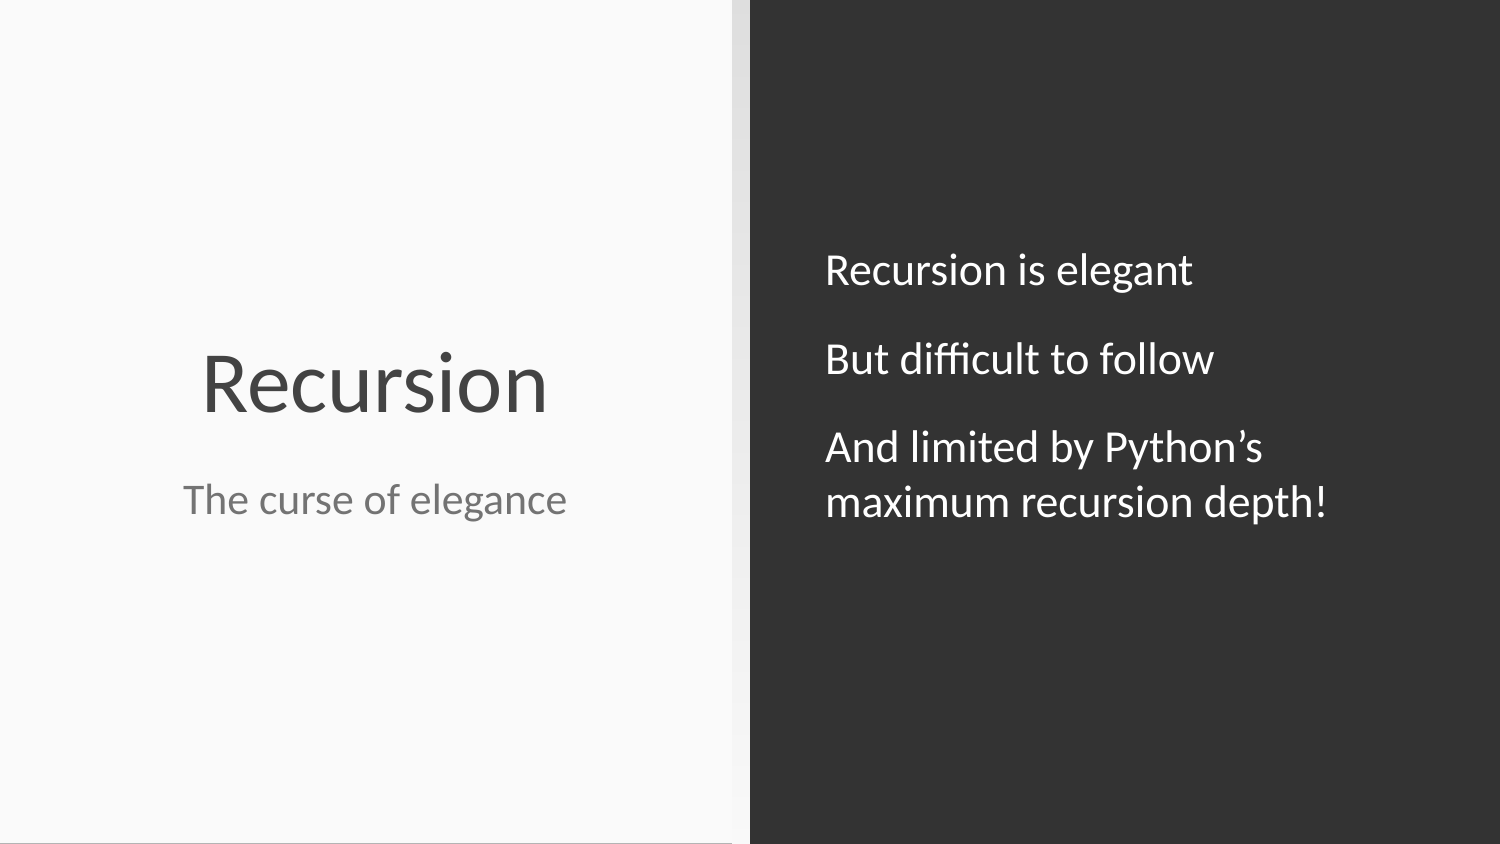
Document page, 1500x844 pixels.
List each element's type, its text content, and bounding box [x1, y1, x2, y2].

subtitle The curse of elegance [43, 455, 708, 659]
title Recursion [43, 202, 708, 446]
list Recursion is elegant But difficult to follow And limited by Python’s maximum recursion depth! [810, 225, 1440, 725]
